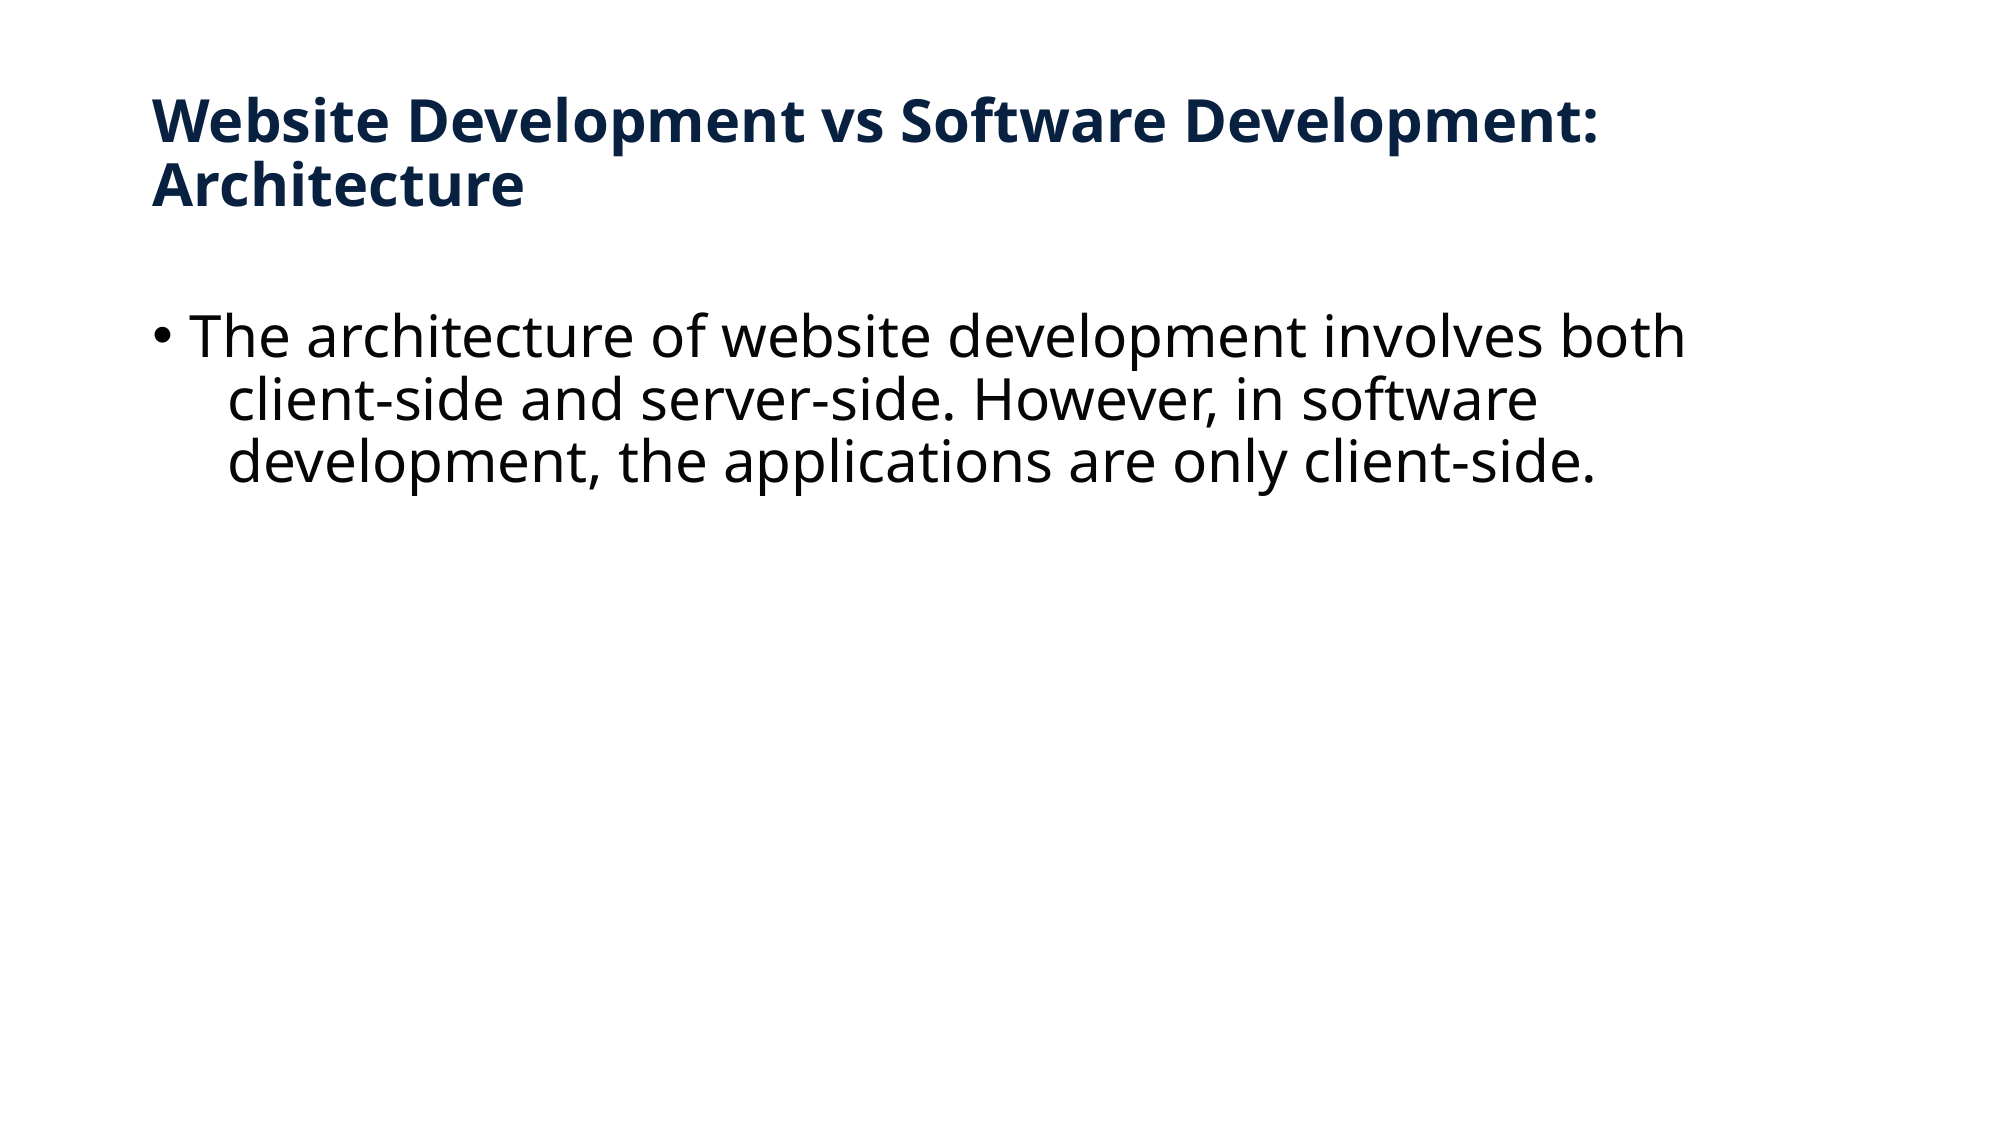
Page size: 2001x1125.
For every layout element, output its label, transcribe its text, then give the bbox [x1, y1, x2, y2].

list The architecture of website development involves both client-side and server-side. However, in software development, the applications are only client-side. [137, 299, 1863, 1014]
title Website Development vs Software Development: Architecture [137, 82, 1863, 299]
